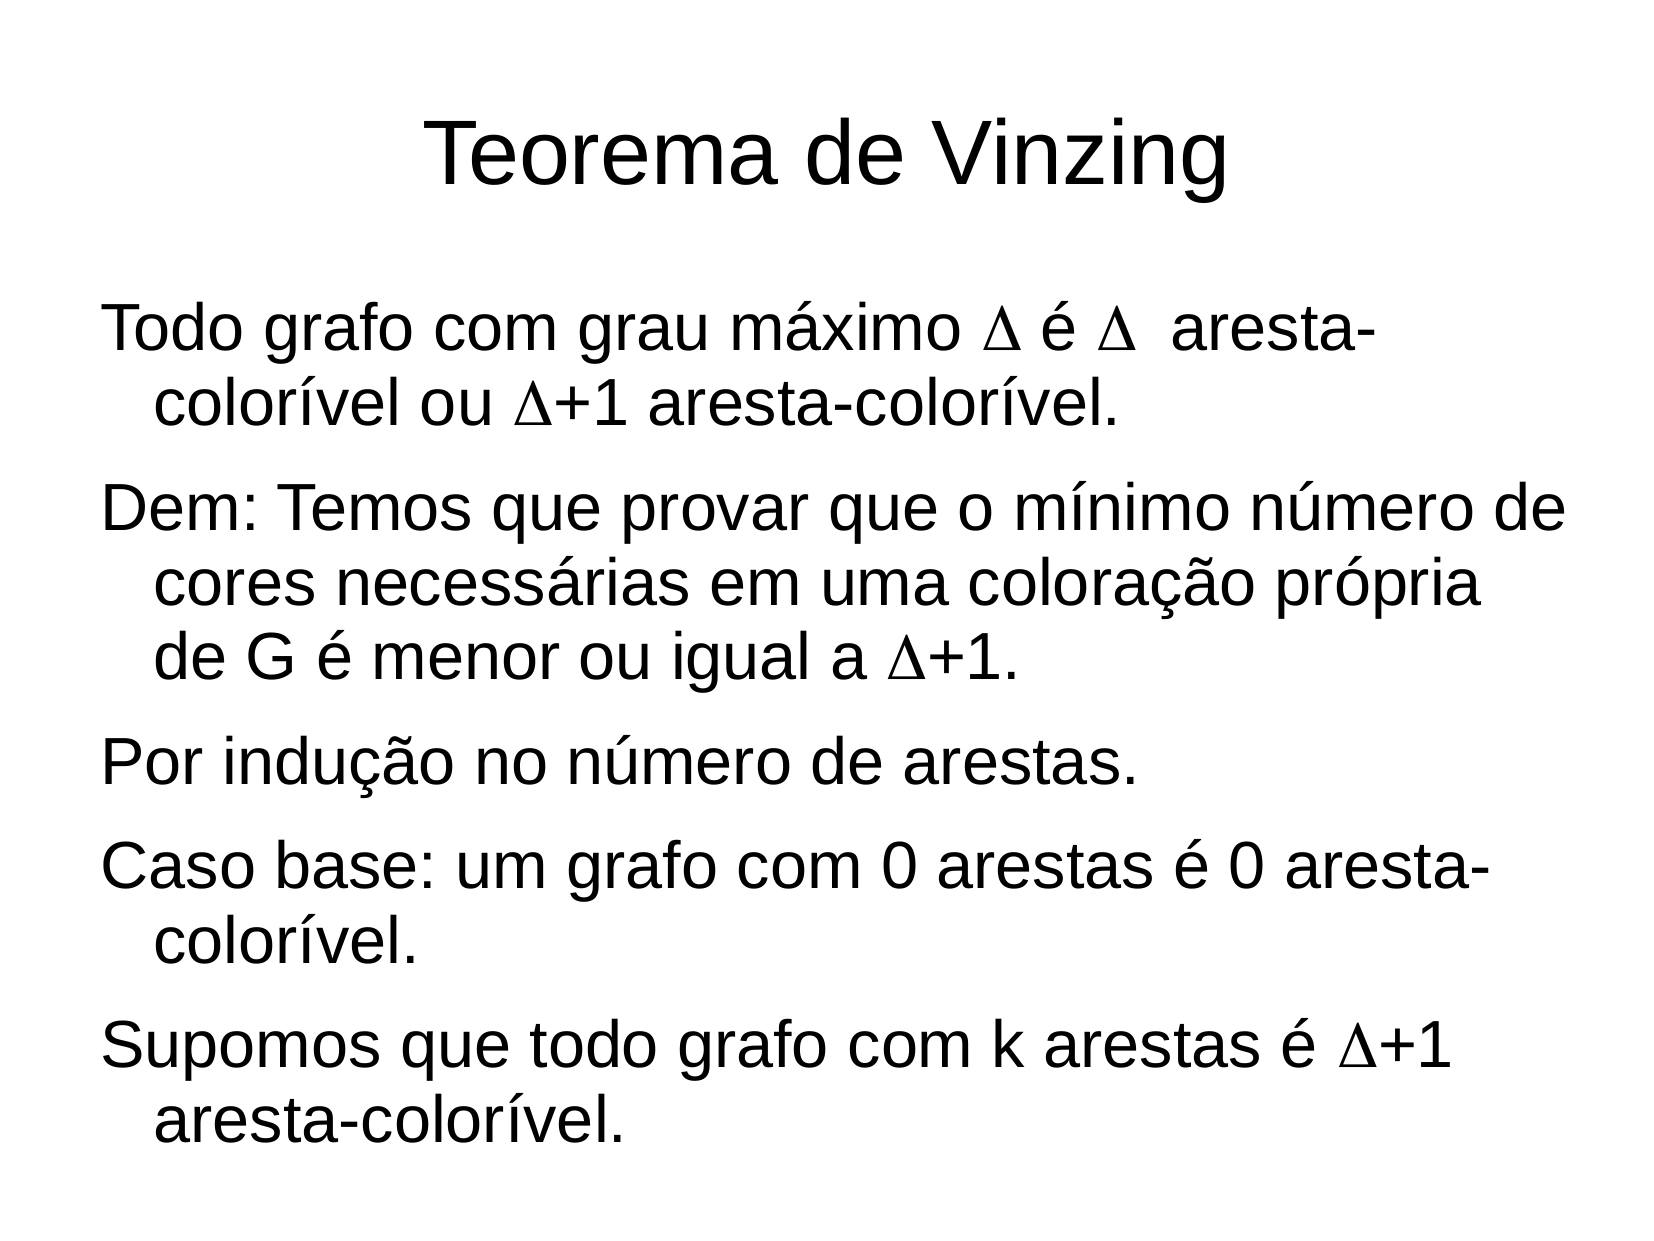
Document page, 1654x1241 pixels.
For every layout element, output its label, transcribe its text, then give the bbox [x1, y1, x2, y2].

title Teorema de Vinzing [82, 56, 1571, 250]
list Todo grafo com grau máximo  é  aresta-colorível ou +1 aresta-colorível. Dem: Temos que provar que o mínimo número de cores necessárias em uma coloração própria de G é menor ou igual a +1. Por indução no número de arestas. Caso base: um grafo com 0 arestas é 0 aresta-colorível. Supomos que todo grafo com k arestas é +1 aresta-colorível. [82, 290, 1571, 1185]
